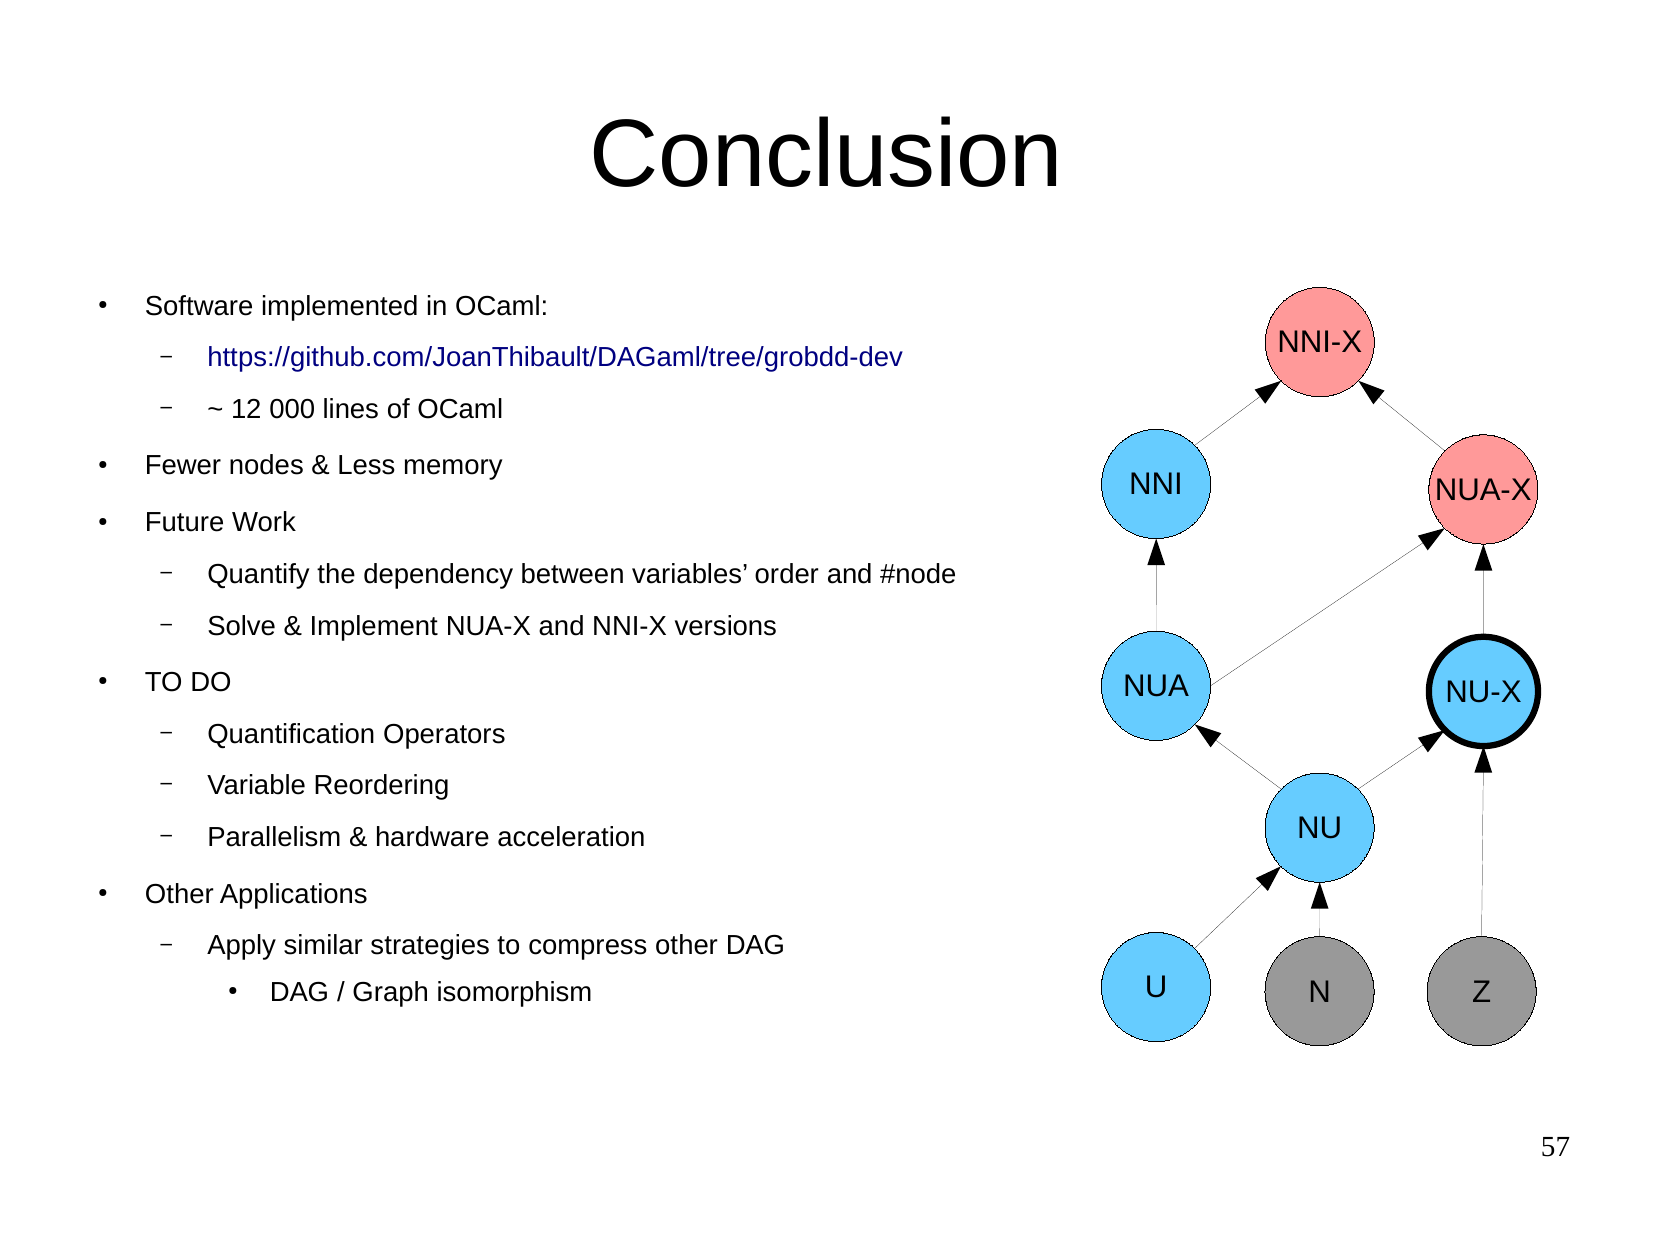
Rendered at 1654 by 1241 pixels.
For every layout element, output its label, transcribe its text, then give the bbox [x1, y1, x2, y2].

text_box N [1268, 1010, 1371, 1046]
list Software implemented in OCaml: https://github.com/JoanThibault/DAGaml/tree/grobdd-dev ~ 12 000 lines of OCaml Fewer nodes & Less memory Future Work Quantify the dependency between variables’ order and #node Solve & Implement NUA-X and NNI-X versions TO DO Quantification Operators Variable Reordering Parallelism & hardware acceleration Other Applications Apply similar strategies to compress other DAG DAG / Graph isomorphism [82, 290, 1571, 1010]
text_box Z [1430, 1010, 1533, 1046]
title Conclusion [82, 49, 1571, 257]
text_box U [1101, 932, 1211, 1042]
